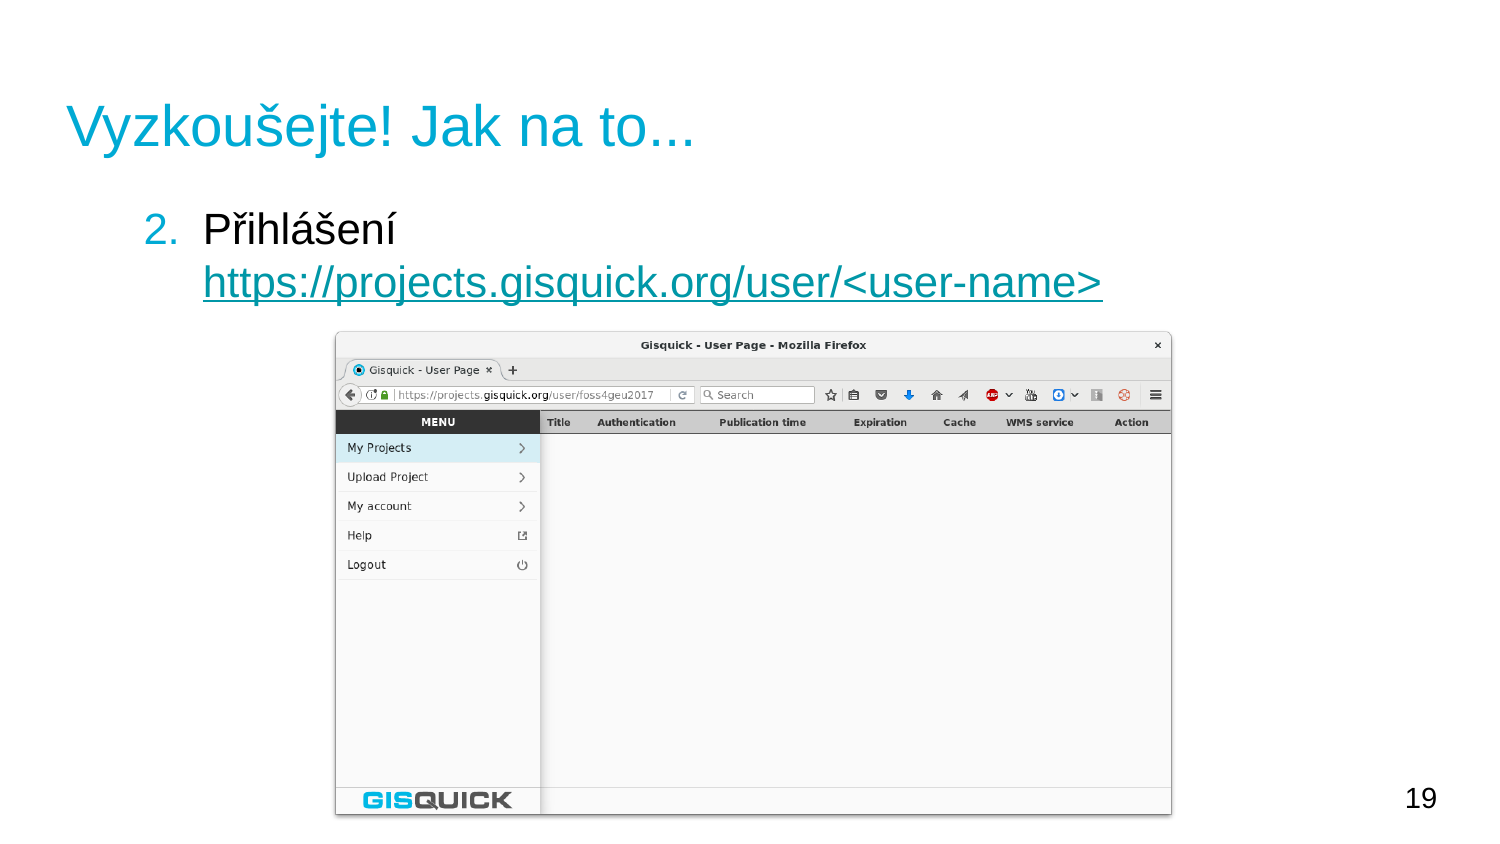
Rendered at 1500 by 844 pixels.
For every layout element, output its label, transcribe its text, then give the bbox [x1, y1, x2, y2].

list Přihlášení https://projects.gisquick.org/user/<user-name> [112, 185, 1388, 747]
title Vyzkoušejte! Jak na to... [51, 72, 1449, 167]
picture [328, 326, 1178, 821]
slide_number <číslo> [1389, 764, 1480, 830]
